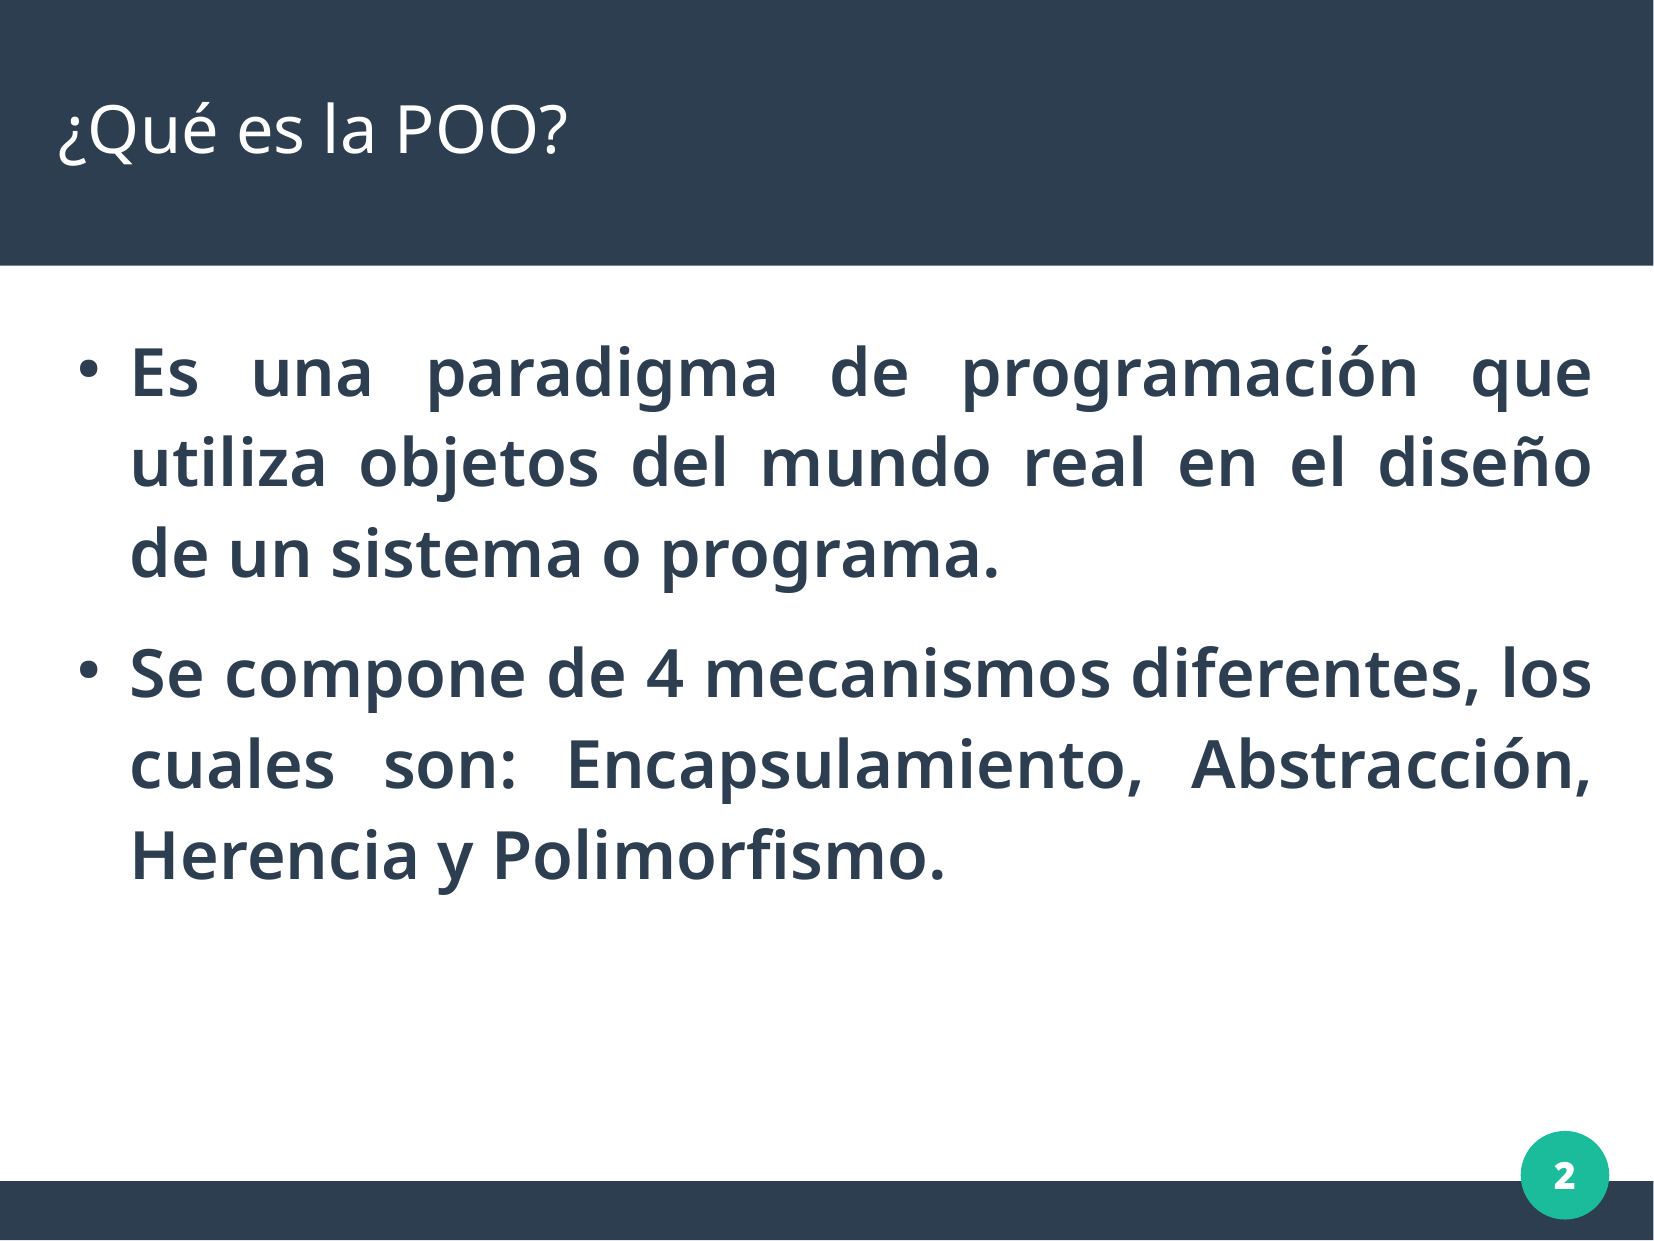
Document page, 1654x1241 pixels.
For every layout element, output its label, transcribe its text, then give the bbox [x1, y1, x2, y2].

list Es una paradigma de programación que utiliza objetos del mundo real en el diseño de un sistema o programa. Se compone de 4 mecanismos diferentes, los cuales son: Encapsulamiento, Abstracción, Herencia y Polimorfismo. [59, 324, 1595, 1152]
title ¿Qué es la POO? [59, 49, 1595, 207]
